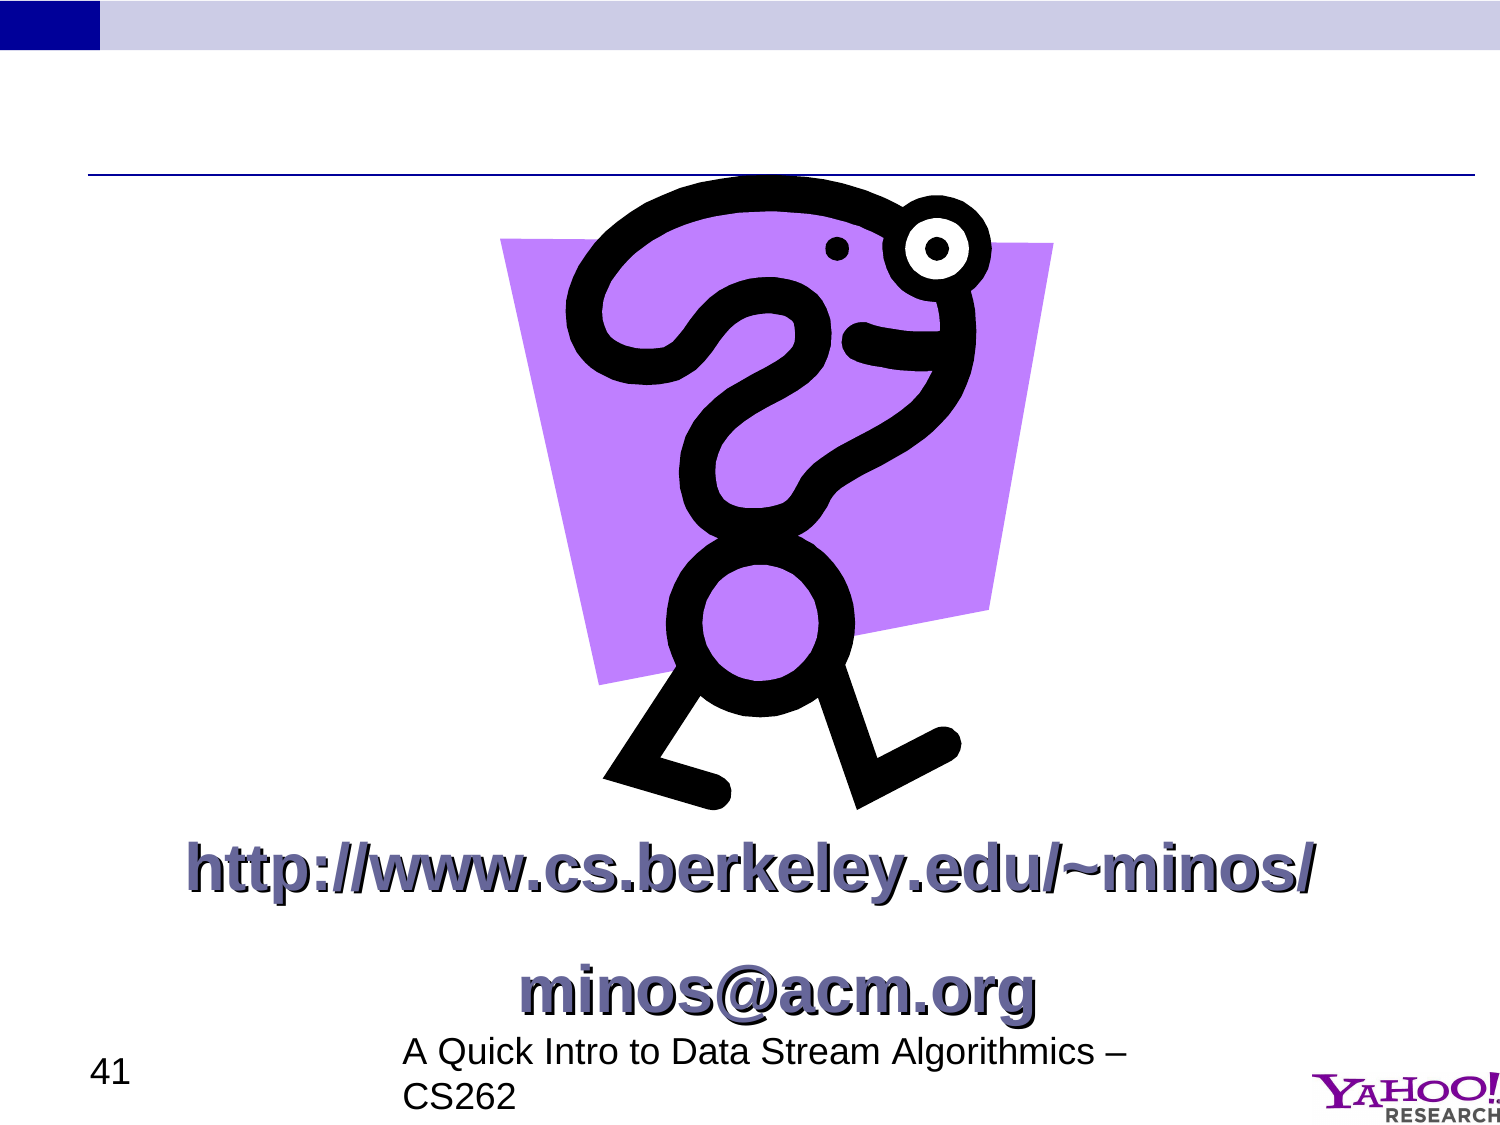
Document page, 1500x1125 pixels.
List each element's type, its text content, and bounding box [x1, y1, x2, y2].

title [75, 50, 1213, 188]
text_box http://www.cs.berkeley.edu/~minos/ minos@acm.org [0, 850, 1500, 1125]
picture [500, 174, 1054, 813]
